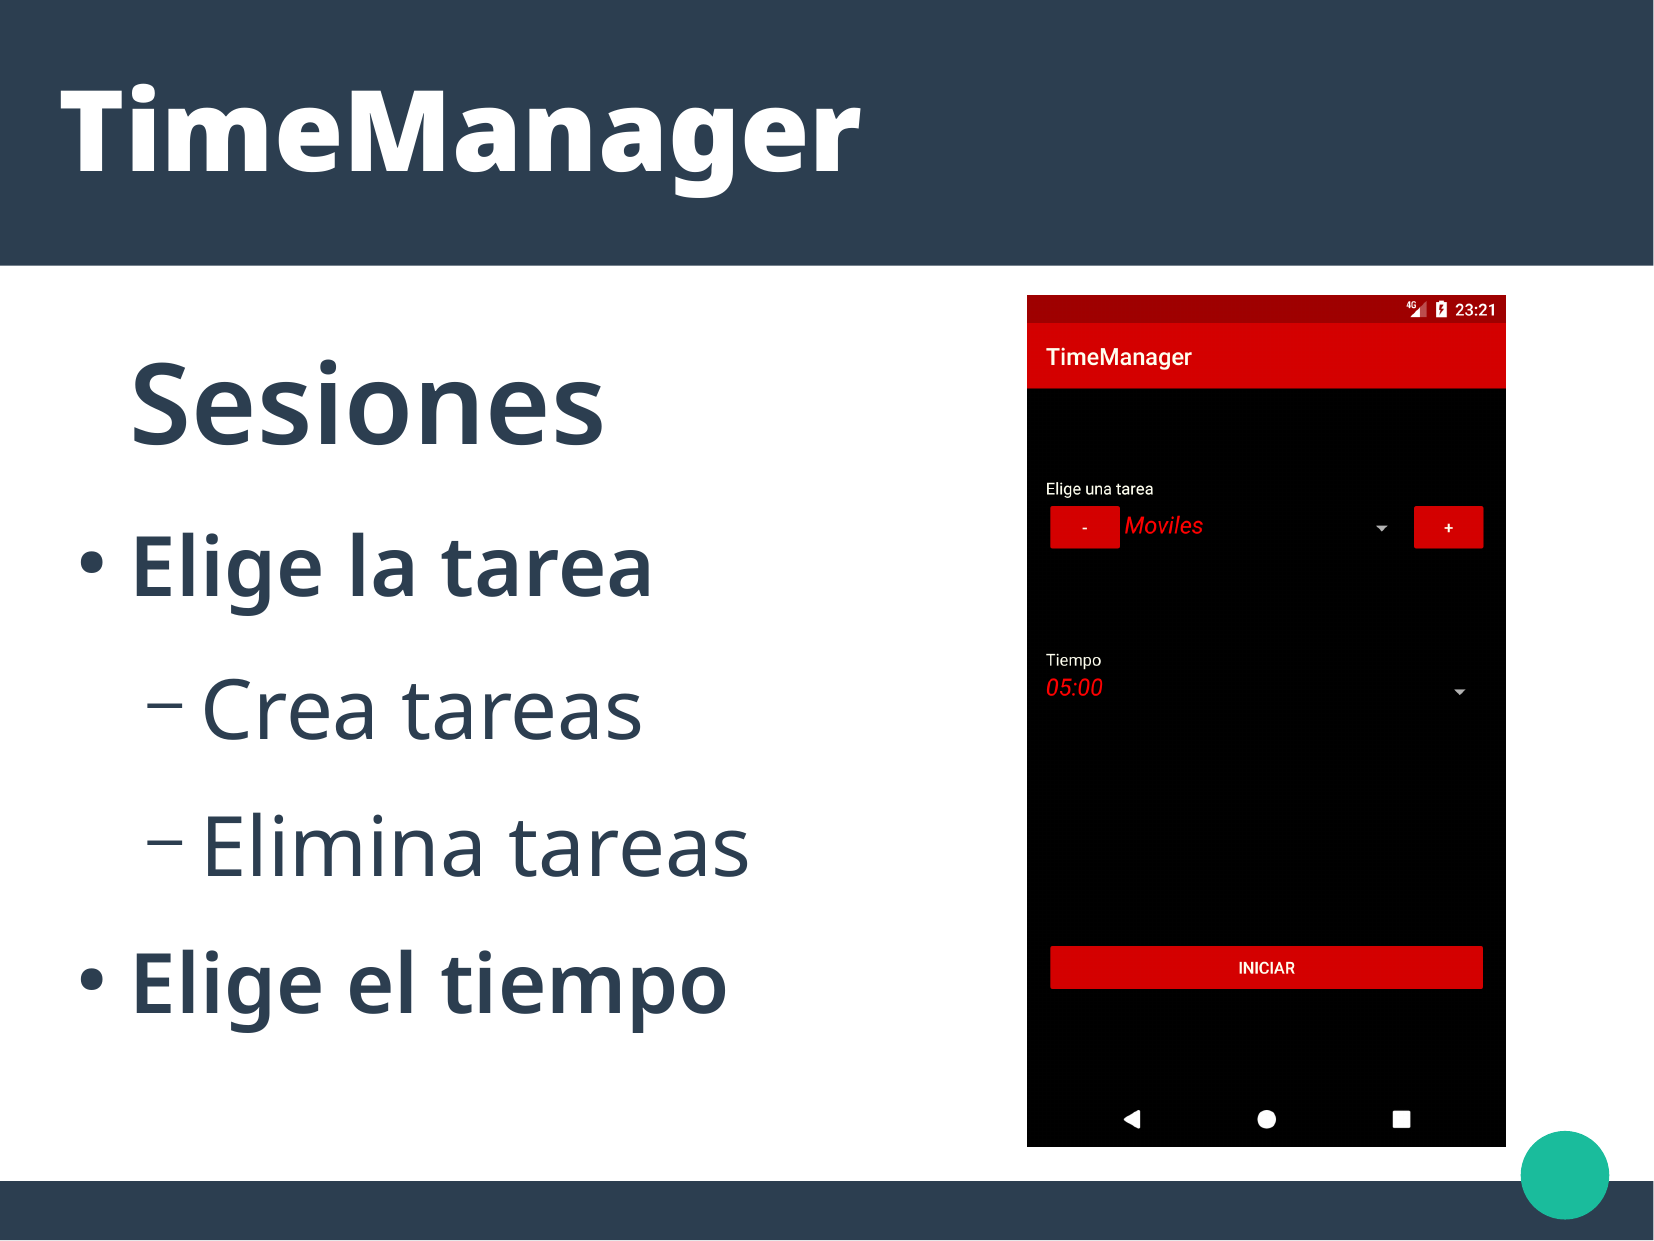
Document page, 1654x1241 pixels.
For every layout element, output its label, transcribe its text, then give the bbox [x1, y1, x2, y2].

list Sesiones Elige la tarea Crea tareas Elimina tareas Elige el tiempo [59, 324, 1595, 1152]
picture [1027, 295, 1506, 1147]
title TimeManager [59, 49, 1595, 207]
